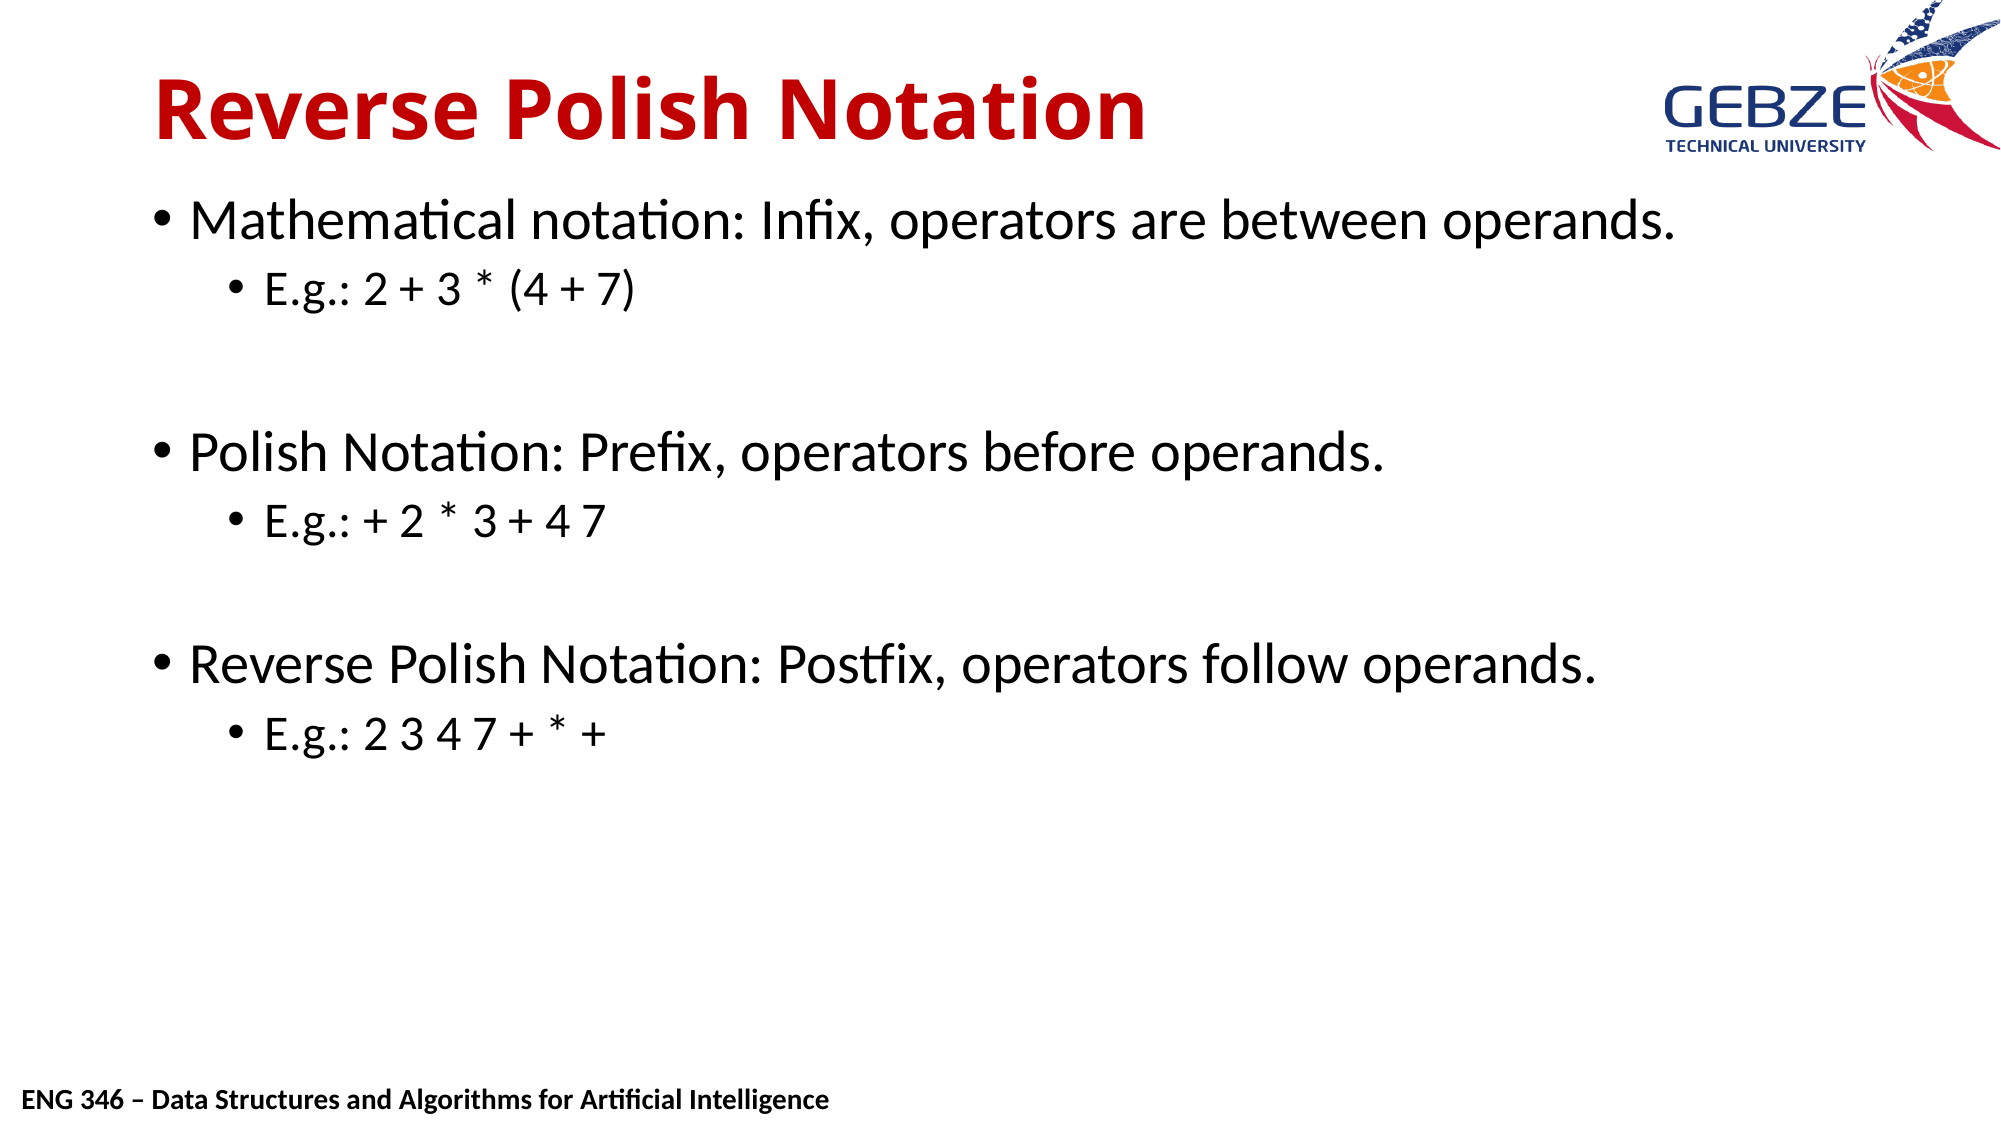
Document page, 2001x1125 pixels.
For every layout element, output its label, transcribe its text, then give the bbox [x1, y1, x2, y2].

list Mathematical notation: Infix, operators are between operands. E.g.: 2 + 3 * (4 + 7) Polish Notation: Prefix, operators before operands. E.g.: + 2 * 3 + 4 7 Reverse Polish Notation: Postfix, operators follow operands. E.g.: 2 3 4 7 + * + [137, 181, 1863, 1014]
title Reverse Polish Notation [137, 59, 1863, 166]
picture [1665, 0, 2001, 152]
